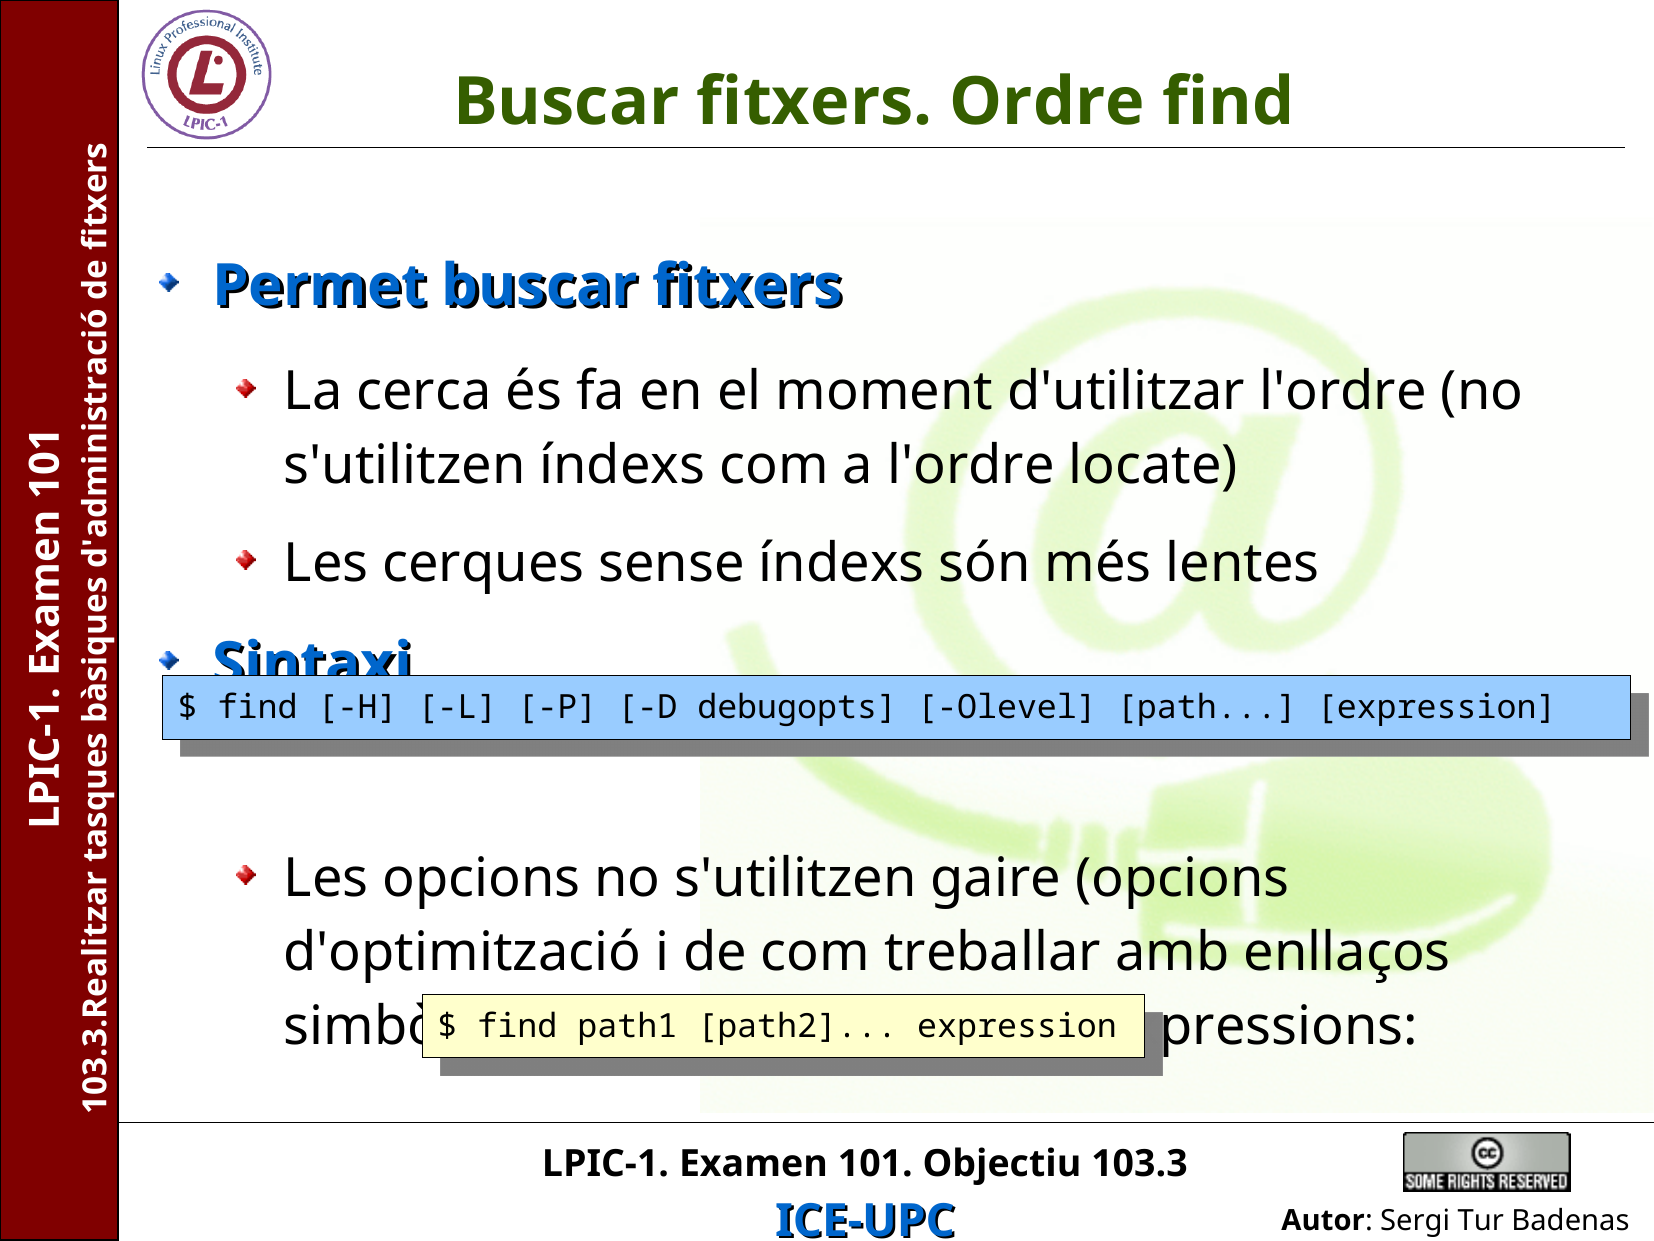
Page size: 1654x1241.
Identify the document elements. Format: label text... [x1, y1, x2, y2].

title Buscar fitxers. Ordre find [129, 56, 1619, 141]
list Permet buscar fitxers La cerca és fa en el moment d'utilitzar l'ordre (no s'utilitzen índexs com a l'ordre locate) Les cerques sense índexs són més lentes Sintaxi Les opcions no s'utilitzen gaire (opcions d'optimització i de com treballar amb enllaços simbòlics). Lo important són les expressions: [141, 242, 1630, 1078]
text_box $ find path1 [path2]... expression [422, 994, 1145, 1058]
picture [135, 5, 277, 56]
text_box $ find [-H] [-L] [-P] [-D debugopts] [-Olevel] [path...] [expression] [162, 675, 1631, 740]
picture [1403, 1132, 1571, 1192]
picture [700, 217, 1654, 1113]
